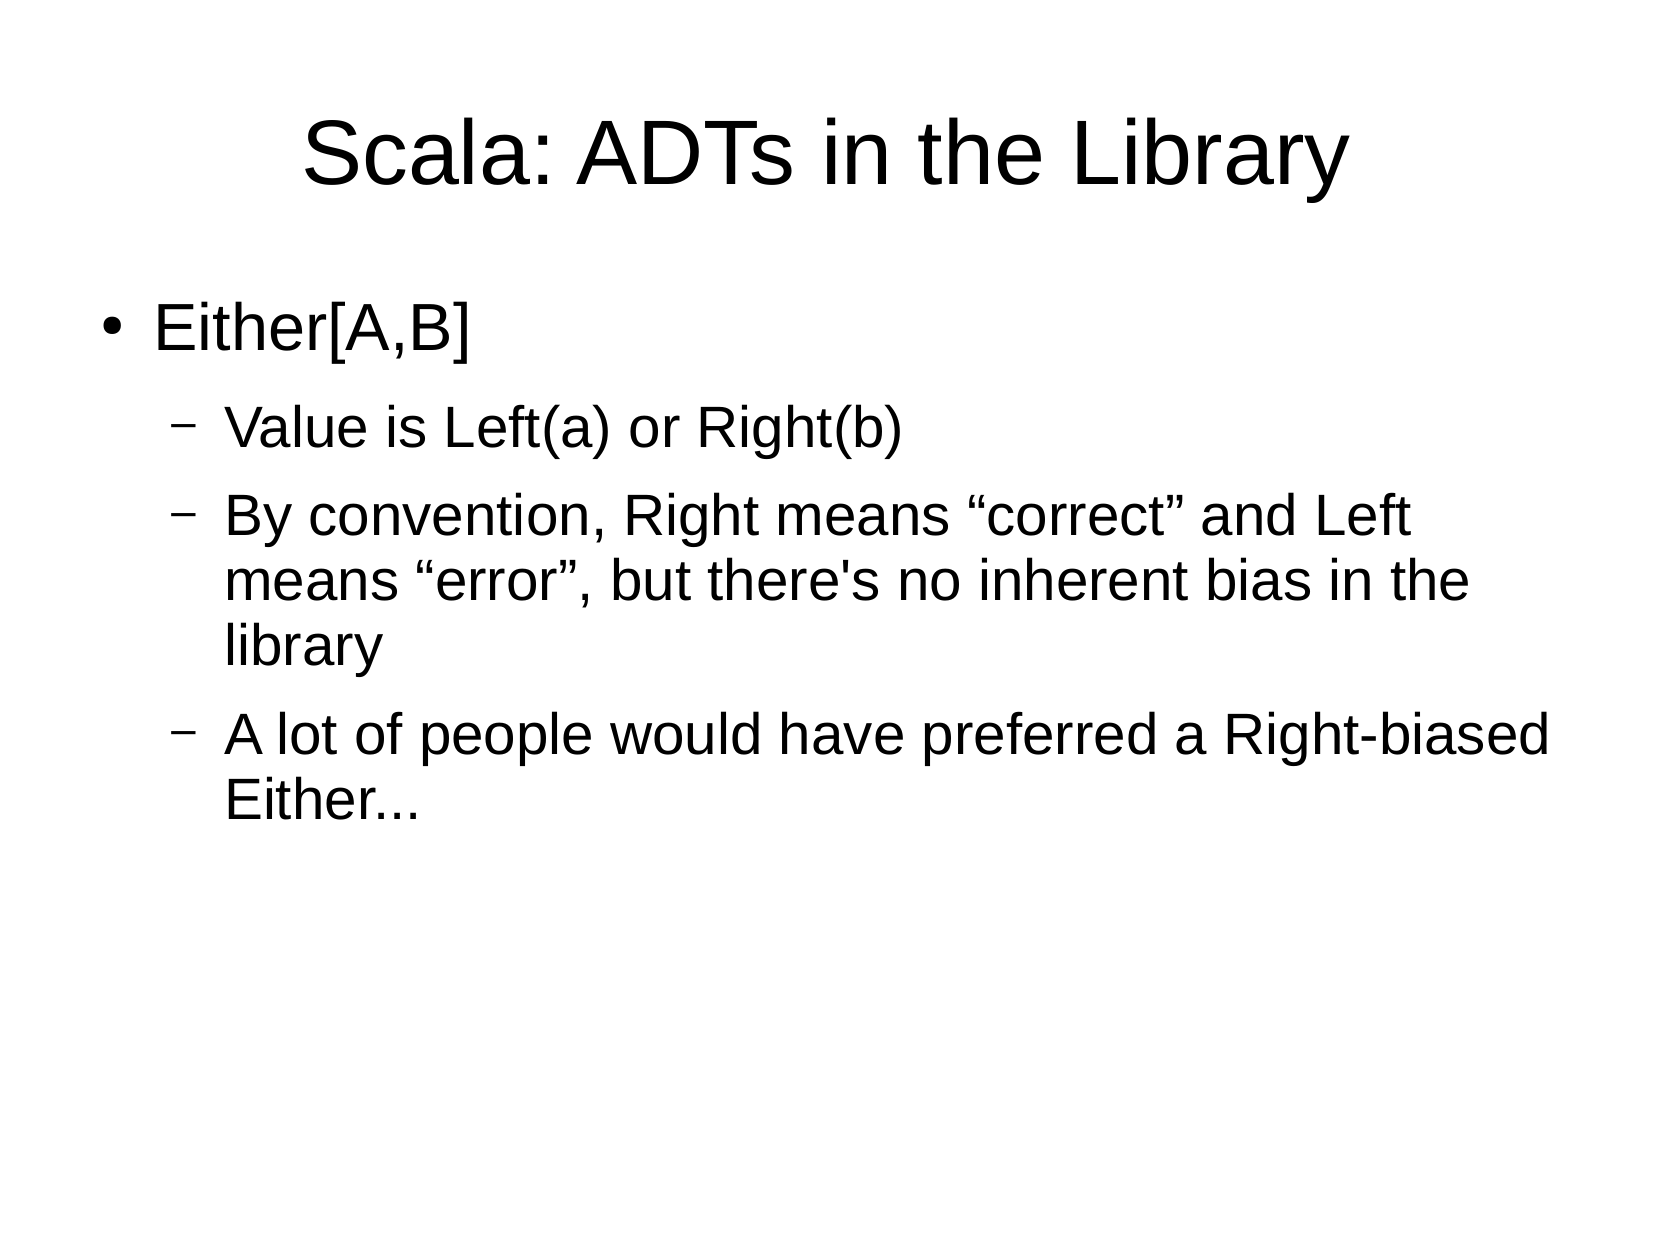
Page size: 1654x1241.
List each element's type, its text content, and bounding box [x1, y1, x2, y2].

title Scala: ADTs in the Library [82, 49, 1571, 257]
list Either[A,B] Value is Left(a) or Right(b) By convention, Right means “correct” and Left means “error”, but there's no inherent bias in the library A lot of people would have preferred a Right-biased Either... [82, 290, 1571, 1010]
